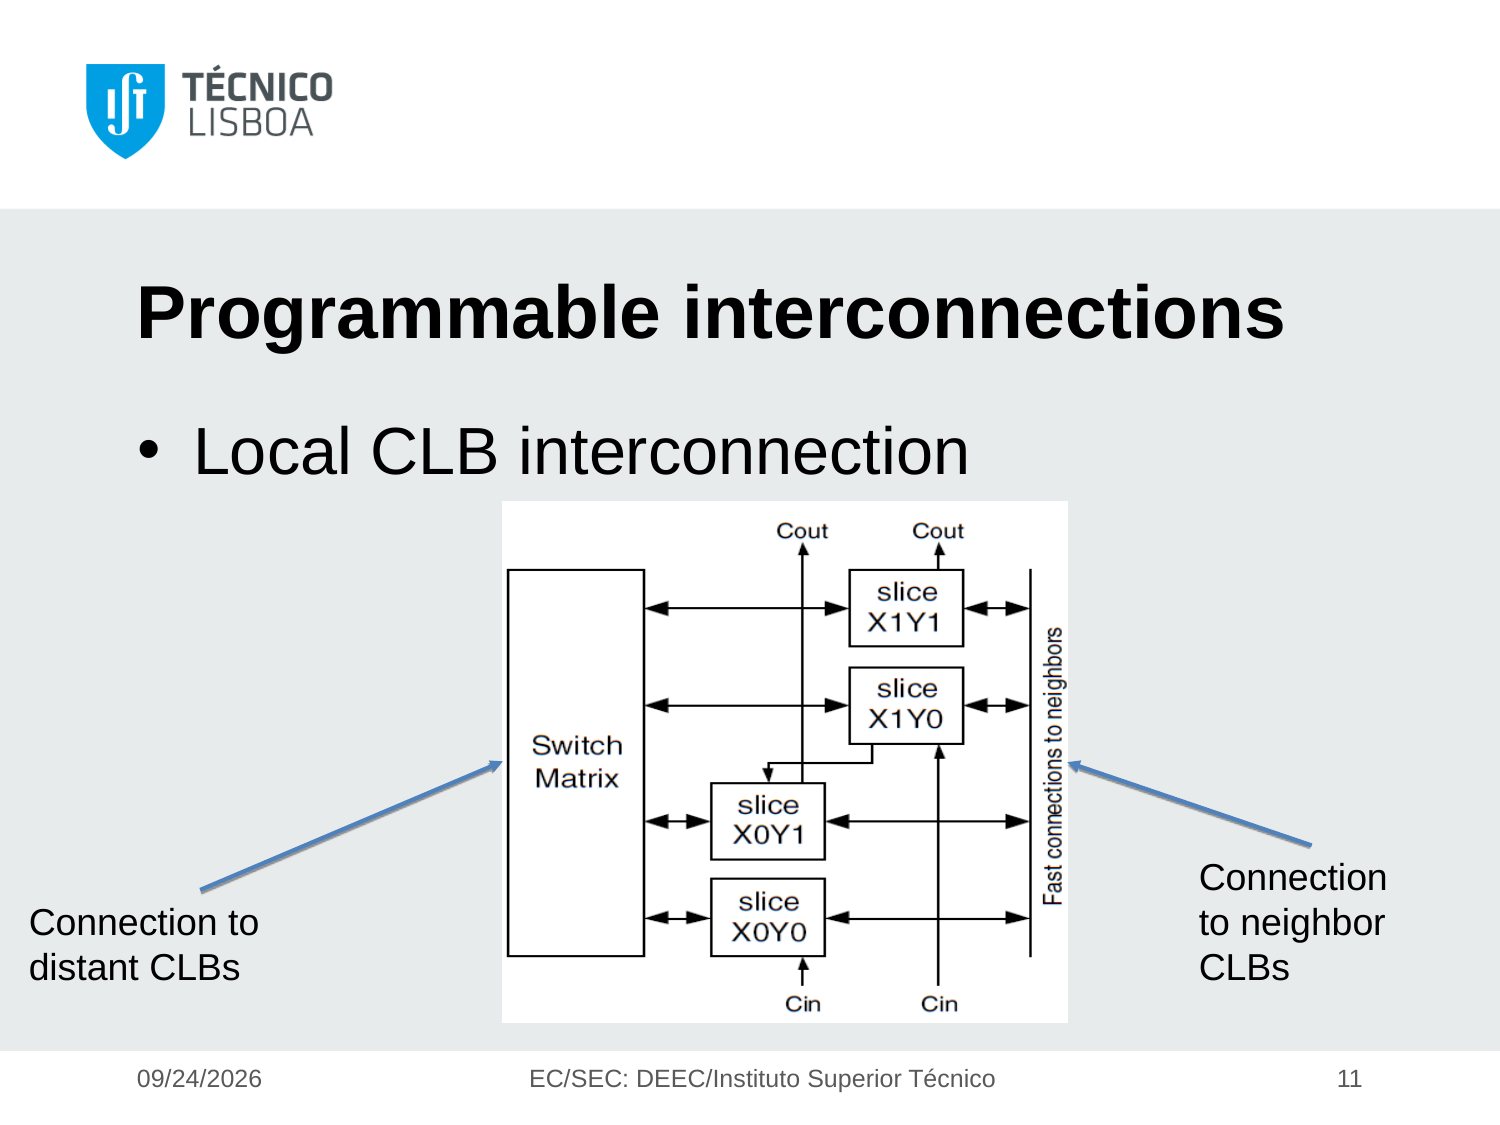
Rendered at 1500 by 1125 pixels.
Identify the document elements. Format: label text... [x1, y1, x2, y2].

text_box Connection to distant CLBs [13, 890, 387, 996]
footer EC/SEC: DEEC/Instituto Superior Técnico [512, 1052, 1021, 1103]
list Local CLB interconnection [121, 400, 1378, 512]
picture [0, 0, 1500, 1125]
slide_number 11/02/2020 [121, 1052, 425, 1103]
slide_number <number> [1077, 1052, 1378, 1103]
title Programmable interconnections [121, 237, 1378, 381]
text_box Connection to neighbor CLBs [1183, 845, 1440, 996]
